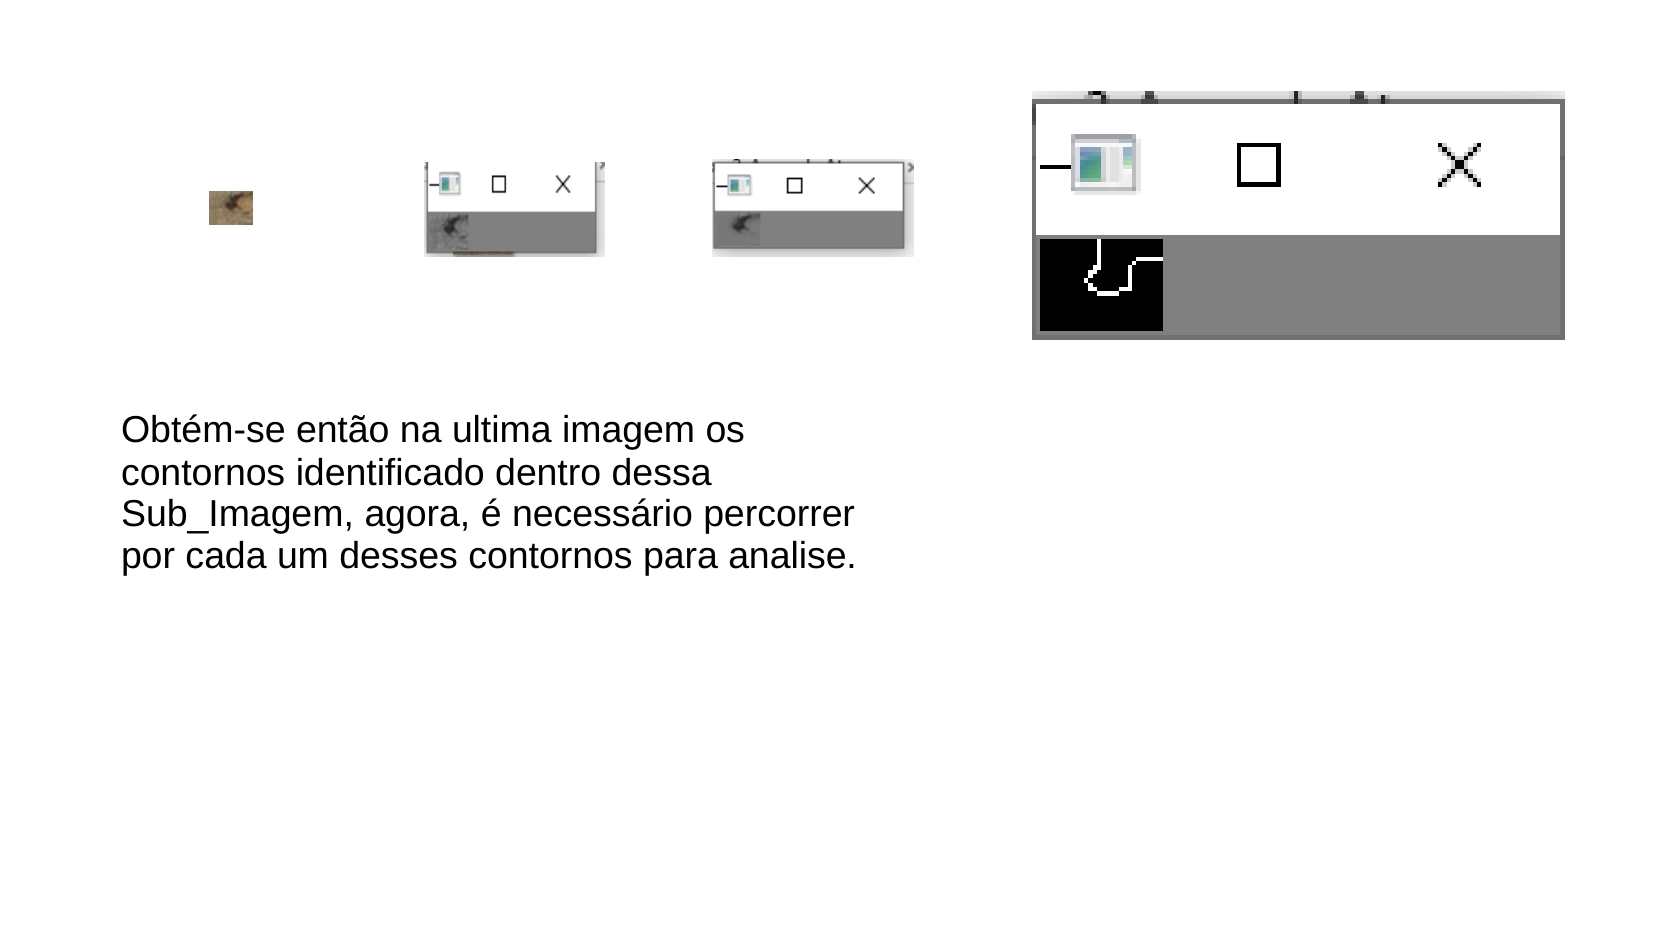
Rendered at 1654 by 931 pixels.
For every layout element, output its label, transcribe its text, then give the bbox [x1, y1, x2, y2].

picture [209, 191, 253, 225]
picture [424, 162, 605, 257]
text_box Obtém-se então na ultima imagem os contornos identificado dentro dessa Sub_Imagem, agora, é necessário percorrer por cada um desses contornos para analise. [106, 401, 922, 585]
picture [712, 159, 914, 257]
picture [1032, 91, 1565, 340]
